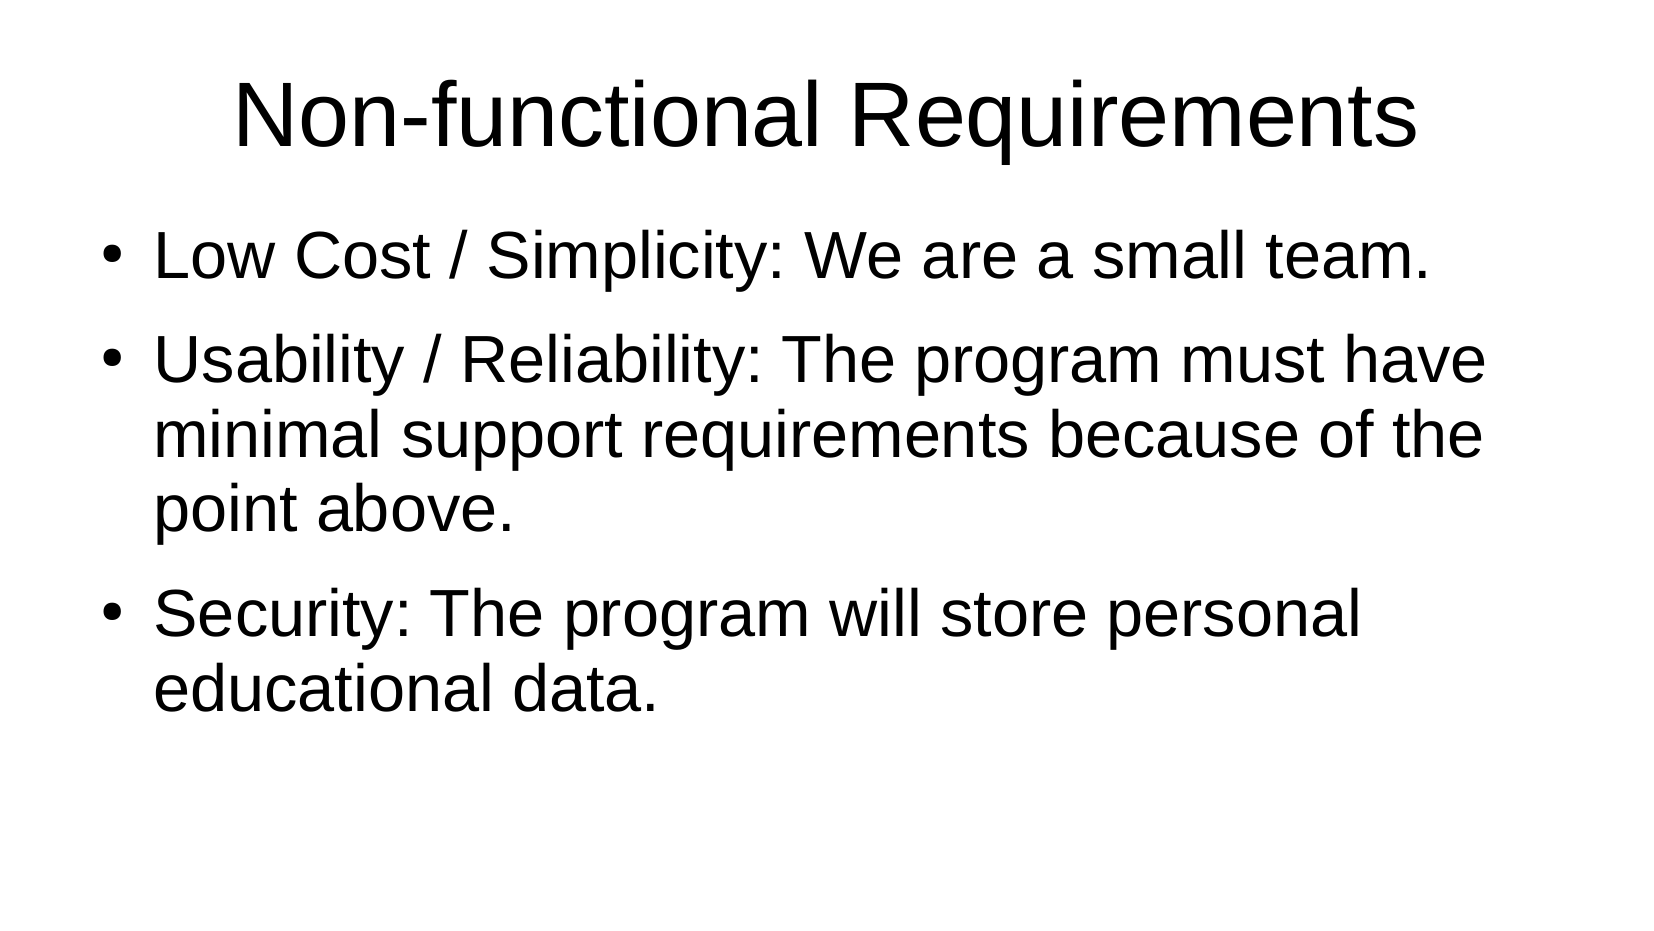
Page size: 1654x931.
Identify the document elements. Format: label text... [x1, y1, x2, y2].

title Non-functional Requirements [82, 37, 1571, 193]
list Low Cost / Simplicity: We are a small team. Usability / Reliability: The program must have minimal support requirements because of the point above. Security: The program will store personal educational data. [82, 217, 1571, 758]
